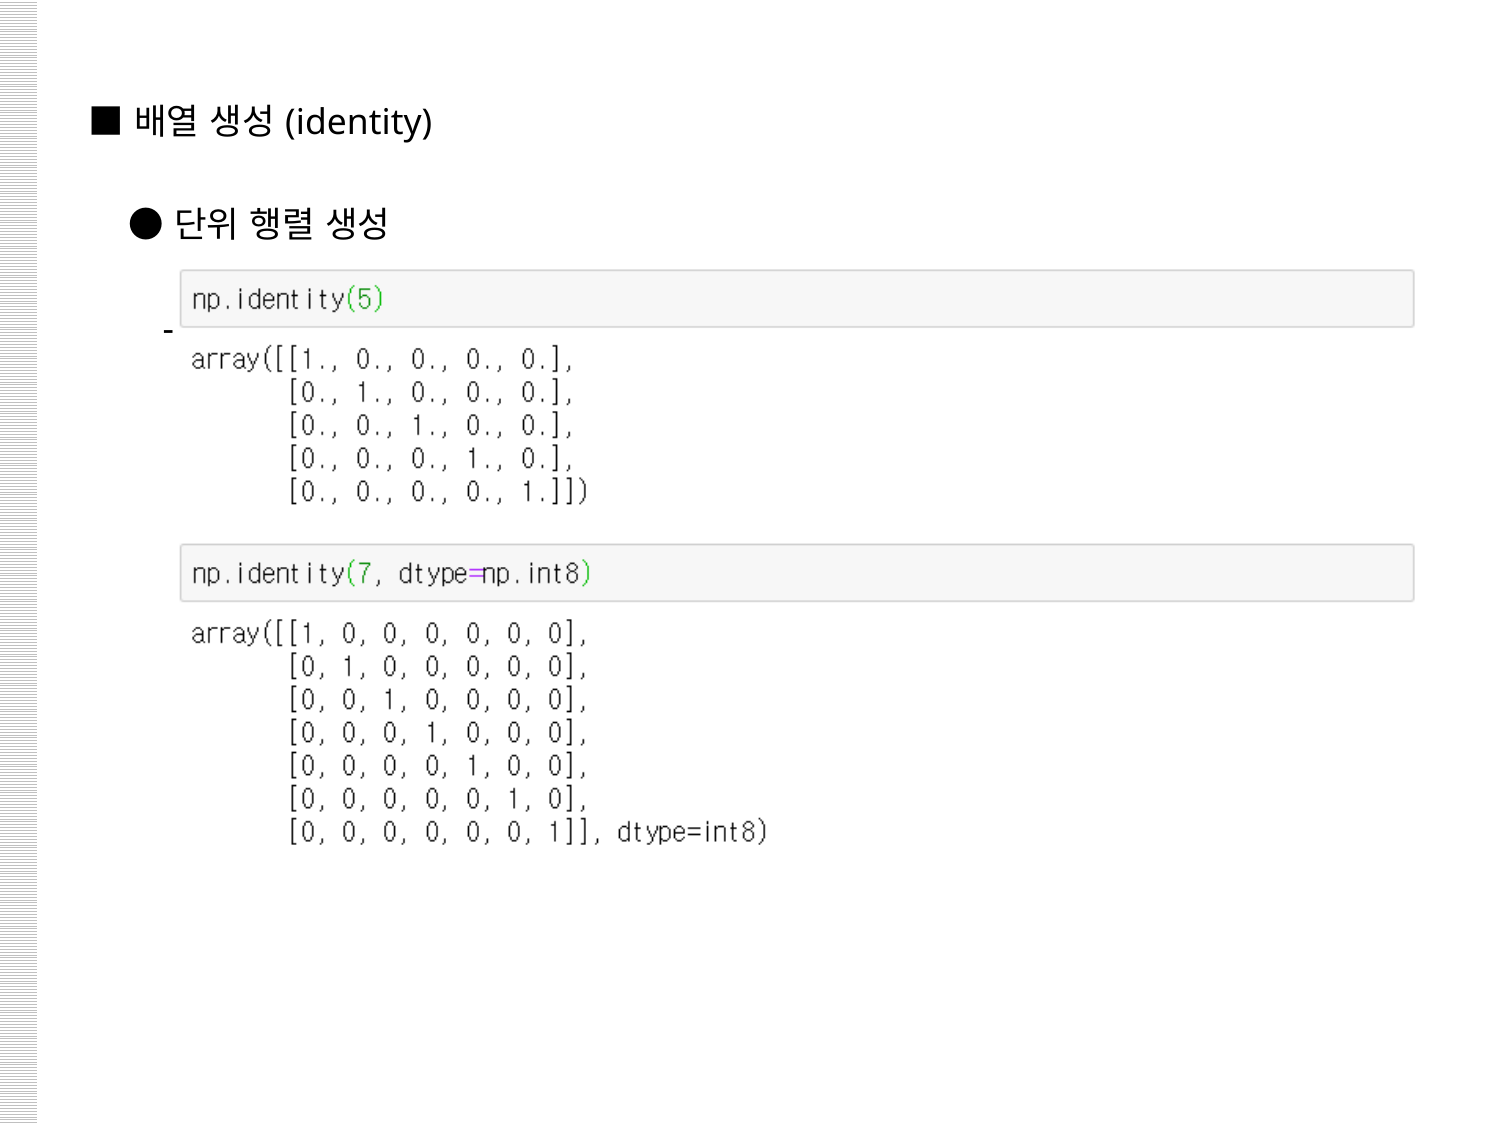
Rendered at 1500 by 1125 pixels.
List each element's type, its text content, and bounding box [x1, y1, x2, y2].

text_box ■ 배열 생성 (identity) ● 단위 행렬 생성 - 주대각선의 모든 값이 1이고, 나머지는 0인 정사각 행렬 [73, 33, 1453, 990]
picture [177, 265, 1418, 856]
